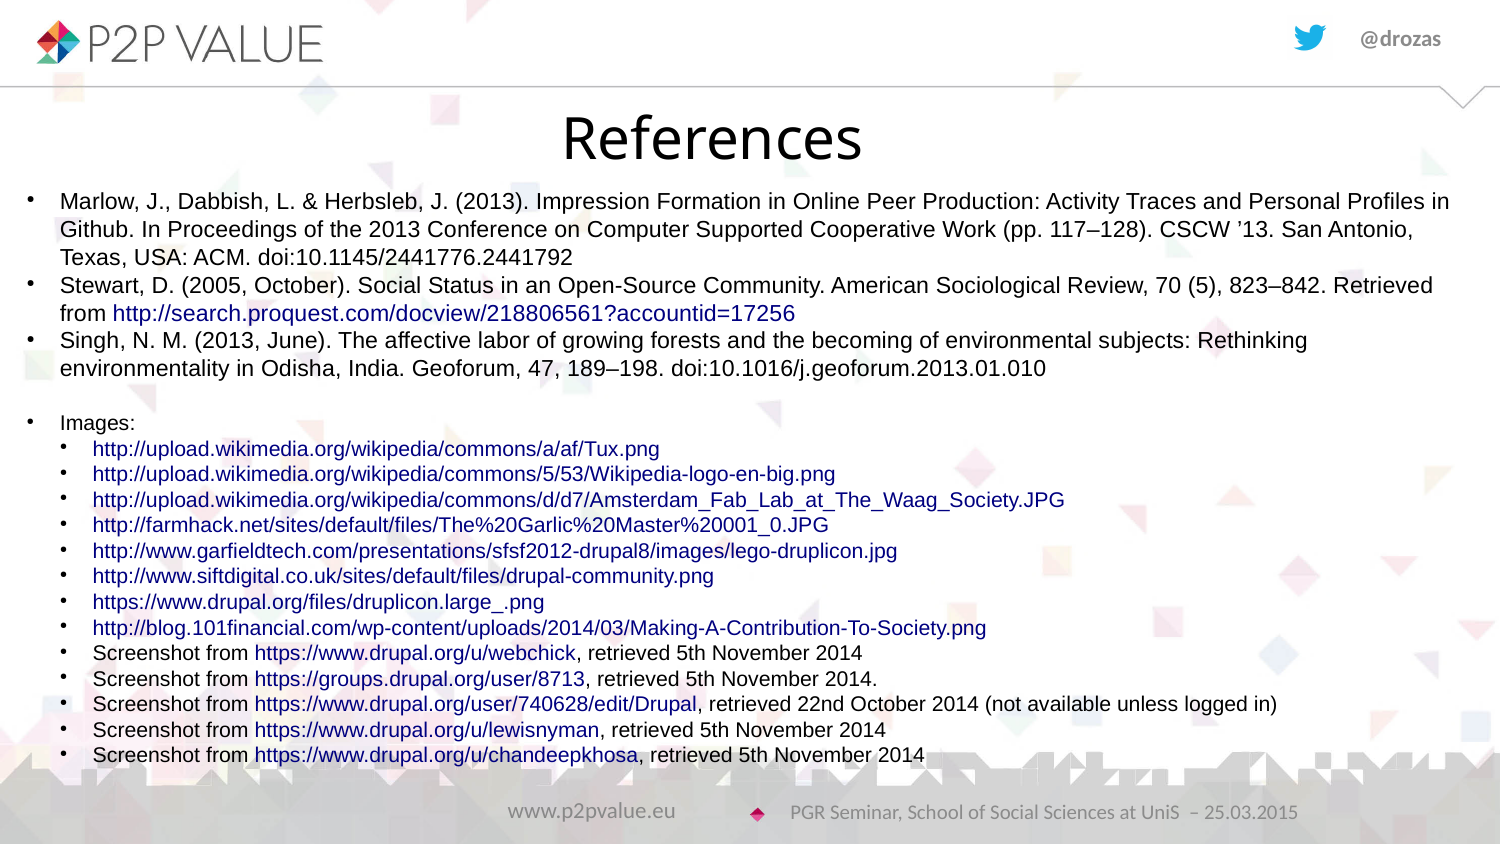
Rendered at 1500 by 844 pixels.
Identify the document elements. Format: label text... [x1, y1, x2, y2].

text_box @drozas [1333, 15, 1455, 60]
subtitle Marlow, J., Dabbish, L. & Herbsleb, J. (2013). Impression Formation in Online Peer Production: Activity Traces and Personal Profiles in Github. In Proceedings of the 2013 Conference on Computer Supported Cooperative Work (pp. 117–128). CSCW ’13. San Antonio, Texas, USA: ACM. doi:10.1145/2441776.2441792 Stewart, D. (2005, October). Social Status in an Open-Source Community. American Sociological Review, 70 (5), 823–842. Retrieved from http://search.proquest.com/docview/218806561?accountid=17256 Singh, N. M. (2013, June). The affective labor of growing forests and the becoming of environmental subjects: Rethinking environmentality in Odisha, India. Geoforum, 47, 189–198. doi:10.1016/j.geoforum.2013.01.010 Images: http://upload.wikimedia.org/wikipedia/commons/a/af/Tux.png http://upload.wikimedia.org/wikipedia/commons/5/53/Wikipedia-logo-en-big.png http://upload.wikimedia.org/wikipedia/commons/d/d7/Amsterdam_Fab_Lab_at_The_Waag_Society.JPG http://farmhack.net/sites/default/files/The%20Garlic%20Master%20001_0.JPG http://www.garfieldtech.com/presentations/sfsf2012-drupal8/images/lego-druplicon.jpg http://www.siftdigital.co.uk/sites/default/files/drupal-community.png https://www.drupal.org/files/druplicon.large_.png http://blog.101financial.com/wp-content/uploads/2014/03/Making-A-Contribution-To-Society.png Screenshot from https://www.drupal.org/u/webchick, retrieved 5th November 2014 Screenshot from https://groups.drupal.org/user/8713, retrieved 5th November 2014. Screenshot from https://www.drupal.org/user/740628/edit/Drupal, retrieved 22nd October 2014 (not available unless logged in) Screenshot from https://www.drupal.org/u/lewisnyman, retrieved 5th November 2014 Screenshot from https://www.drupal.org/u/chandeepkhosa, retrieved 5th November 2014 [13, 180, 1494, 781]
text_box PGR Seminar, School of Social Sciences at UniS – 25.03.2015 [777, 788, 1470, 834]
text_box www.p2pvalue.eu [501, 789, 720, 829]
picture [0, 0, 1500, 844]
title References [60, 92, 1366, 180]
